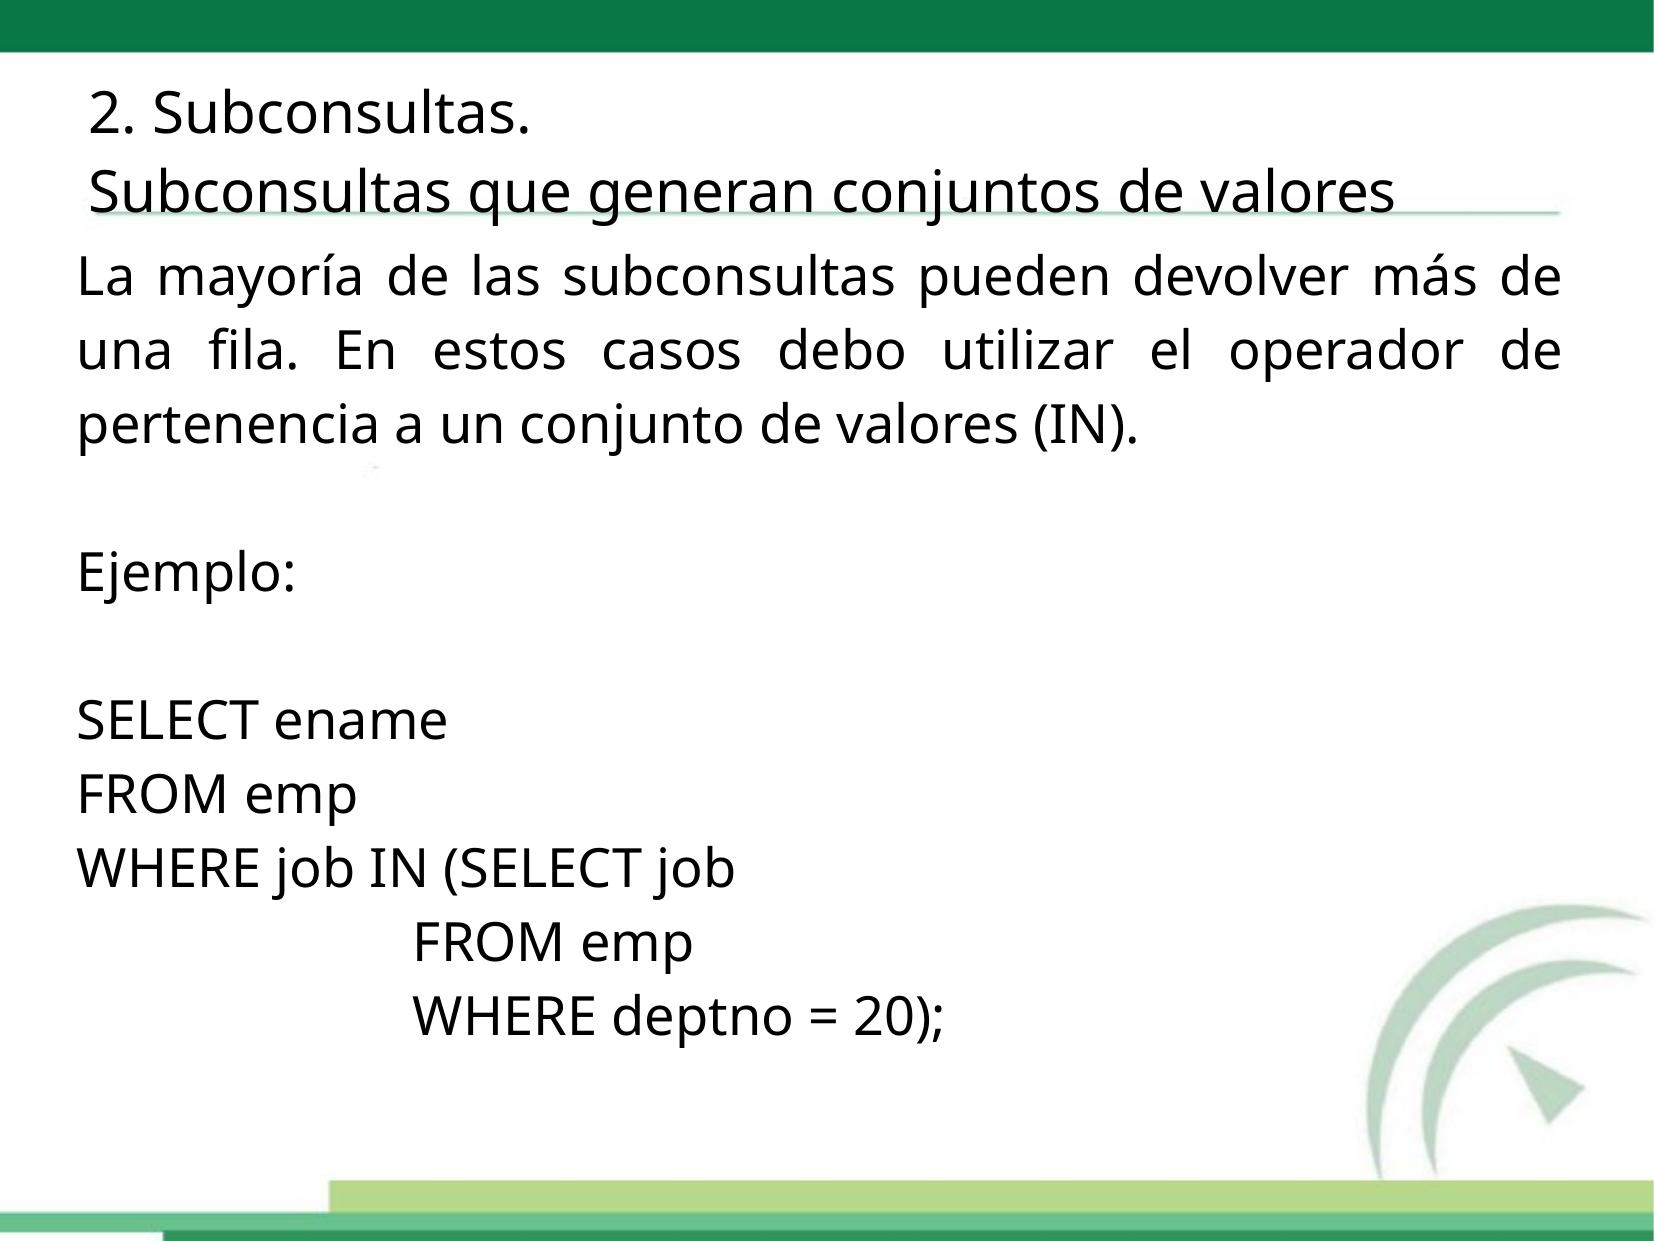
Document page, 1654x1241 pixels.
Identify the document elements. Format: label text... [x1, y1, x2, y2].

list La mayoría de las subconsultas pueden devolver más de una fila. En estos casos debo utilizar el operador de pertenencia a un conjunto de valores (IN). Ejemplo: SELECT ename FROM emp WHERE job IN (SELECT job FROM emp WHERE deptno = 20); [76, 237, 1565, 1042]
picture [0, 0, 1654, 1241]
title 2. Subconsultas. Subconsultas que generan conjuntos de valores [88, 46, 1577, 254]
